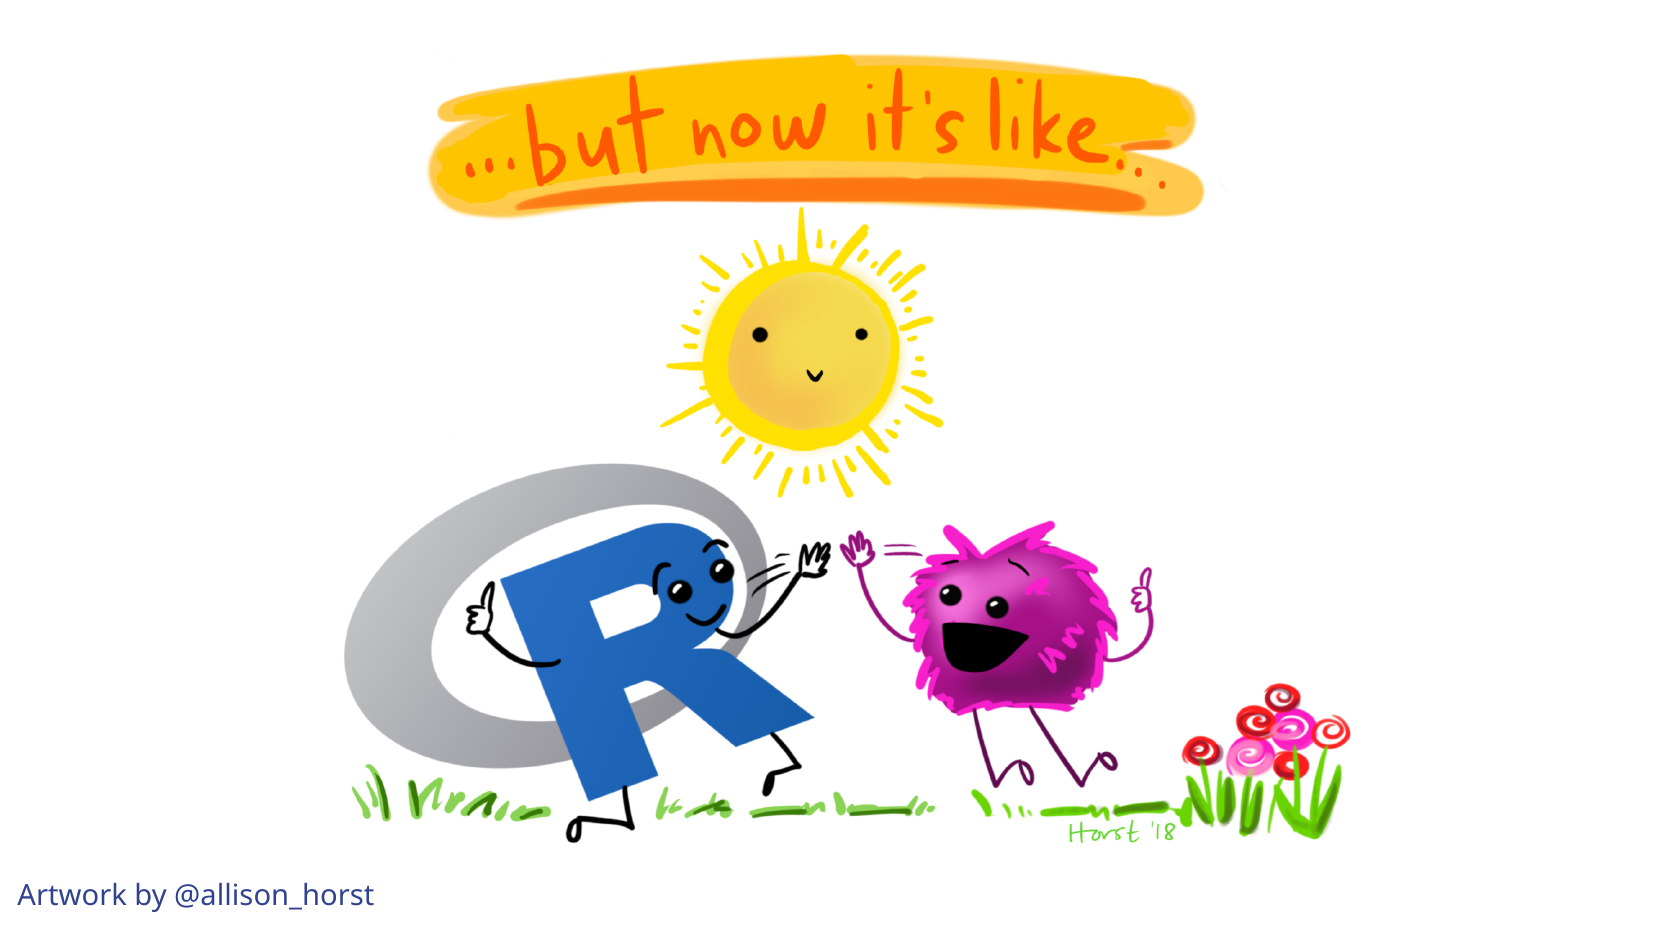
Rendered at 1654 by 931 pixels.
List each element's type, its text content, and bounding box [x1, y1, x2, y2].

picture [96, 51, 1557, 879]
text_box Artwork by @allison_horst [2, 866, 408, 922]
